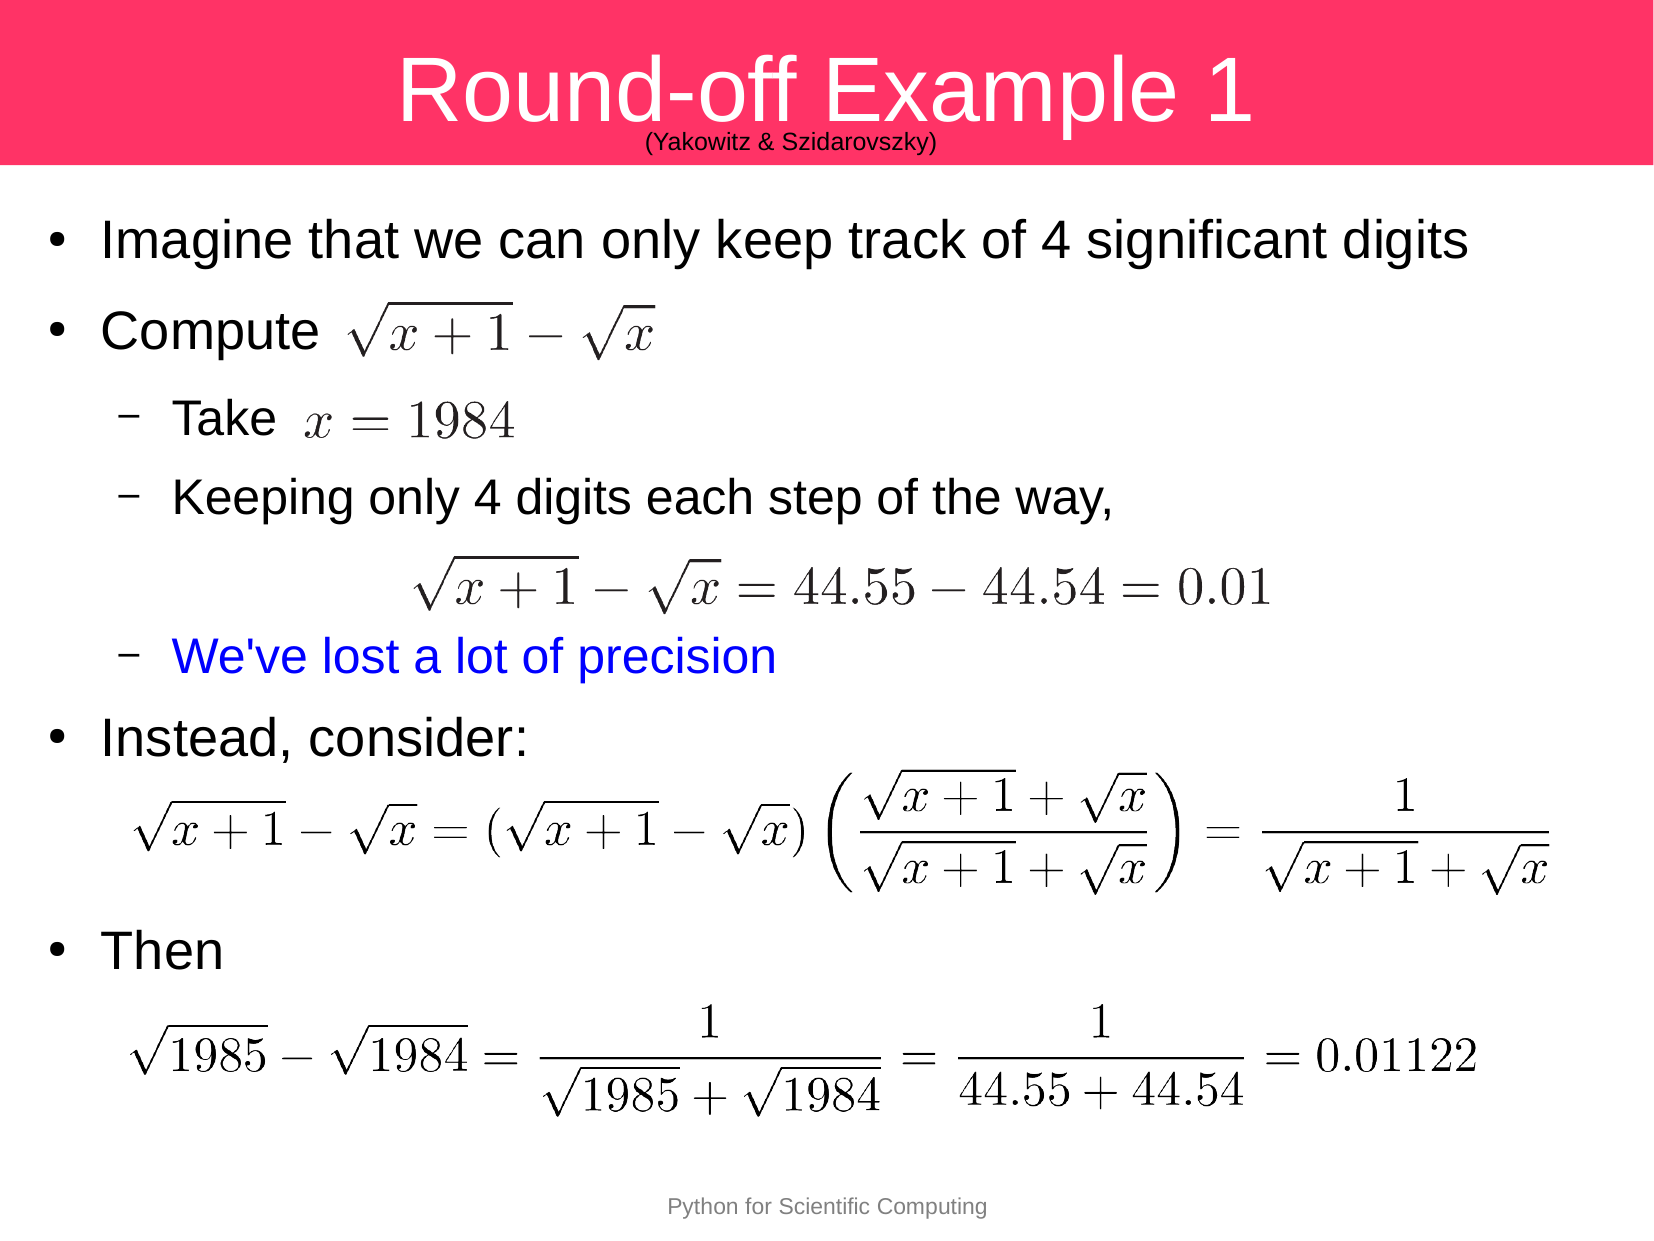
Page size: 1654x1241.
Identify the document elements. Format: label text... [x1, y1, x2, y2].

picture [111, 766, 1557, 902]
picture [323, 297, 665, 368]
list Imagine that we can only keep track of 4 significant digits Compute Take Keeping only 4 digits each step of the way, We've lost a lot of precision Instead, consider: Then [30, 210, 1621, 1186]
title Round-off Example 1 [82, 31, 1571, 148]
picture [130, 1004, 1476, 1117]
picture [389, 551, 1279, 622]
picture [299, 396, 522, 445]
text_box (Yakowitz & Szidarovszky) [630, 120, 1231, 163]
